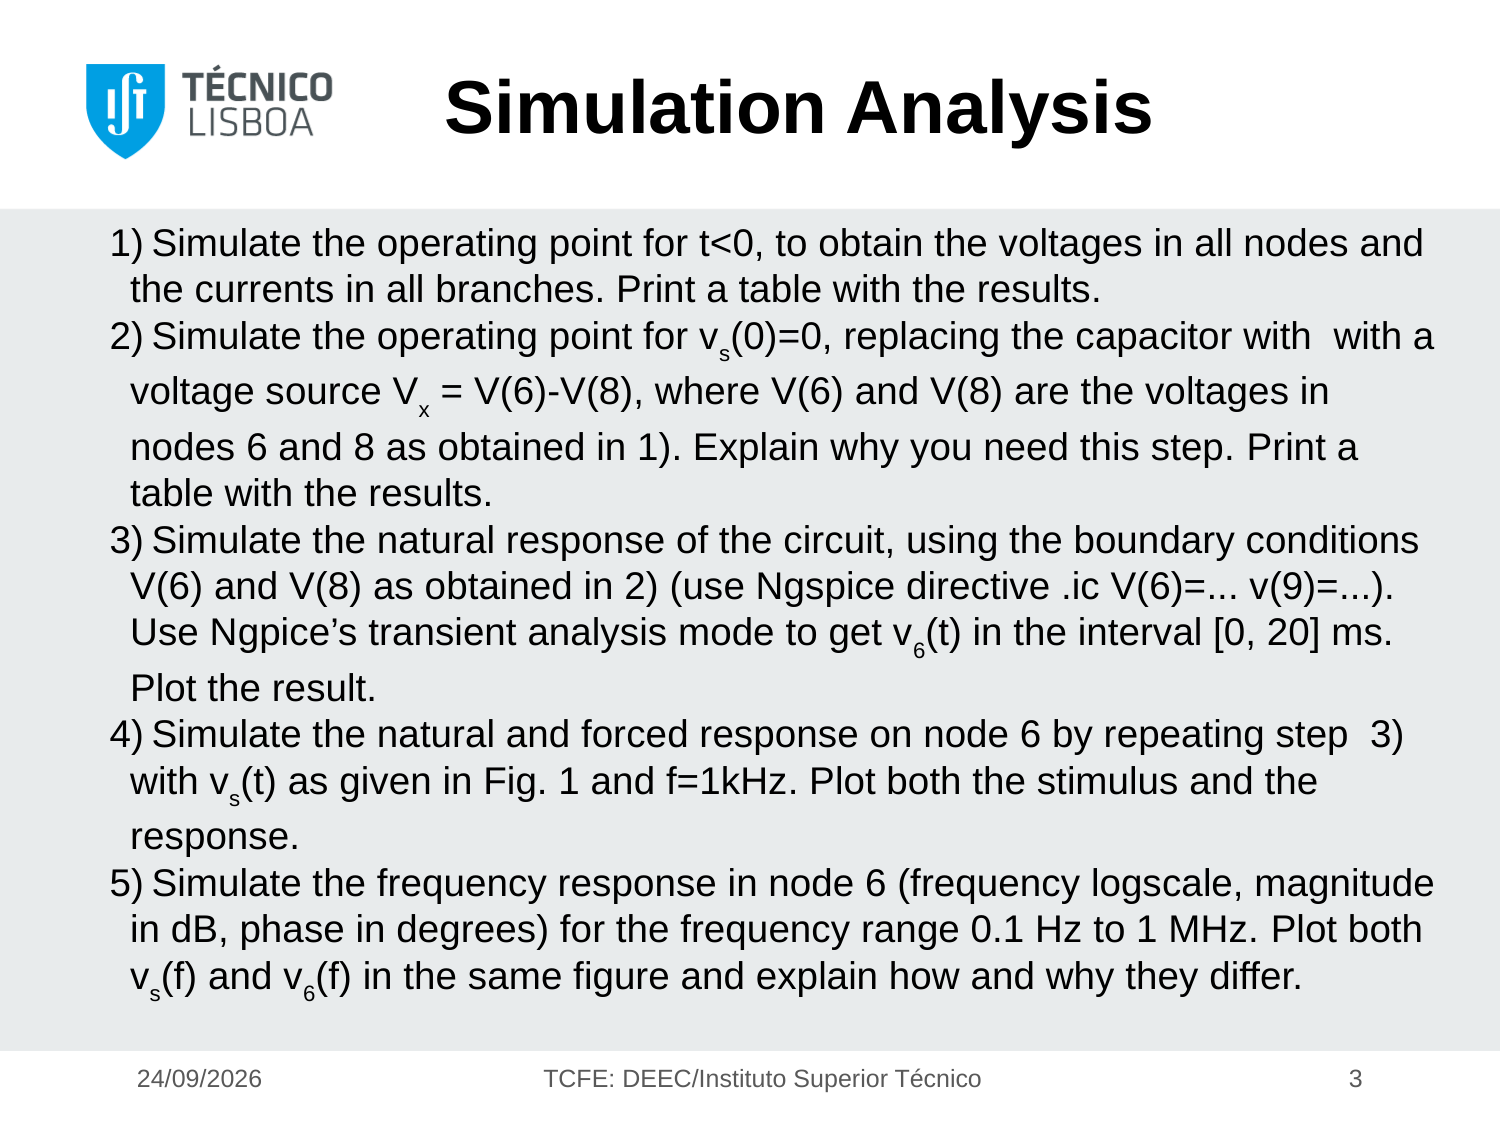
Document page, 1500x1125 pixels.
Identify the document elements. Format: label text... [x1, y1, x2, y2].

title Simulation Analysis [430, 32, 1461, 176]
picture [0, 0, 1500, 1125]
list Simulate the operating point for t<0, to obtain the voltages in all nodes and the currents in all branches. Print a table with the results. Simulate the operating point for vs(0)=0, replacing the capacitor with with a voltage source Vx = V(6)-V(8), where V(6) and V(8) are the voltages in nodes 6 and 8 as obtained in 1). Explain why you need this step. Print a table with the results. Simulate the natural response of the circuit, using the boundary conditions V(6) and V(8) as obtained in 2) (use Ngspice directive .ic V(6)=... v(9)=...). Use Ngpice’s transient analysis mode to get v6(t) in the interval [0, 20] ms. Plot the result. Simulate the natural and forced response on node 6 by repeating step 3) with vs(t) as given in Fig. 1 and f=1kHz. Plot both the stimulus and the response. Simulate the frequency response in node 6 (frequency logscale, magnitude in dB, phase in degrees) for the frequency range 0.1 Hz to 1 MHz. Plot both vs(f) and v6(f) in the same figure and explain how and why they differ. [94, 210, 1455, 1054]
